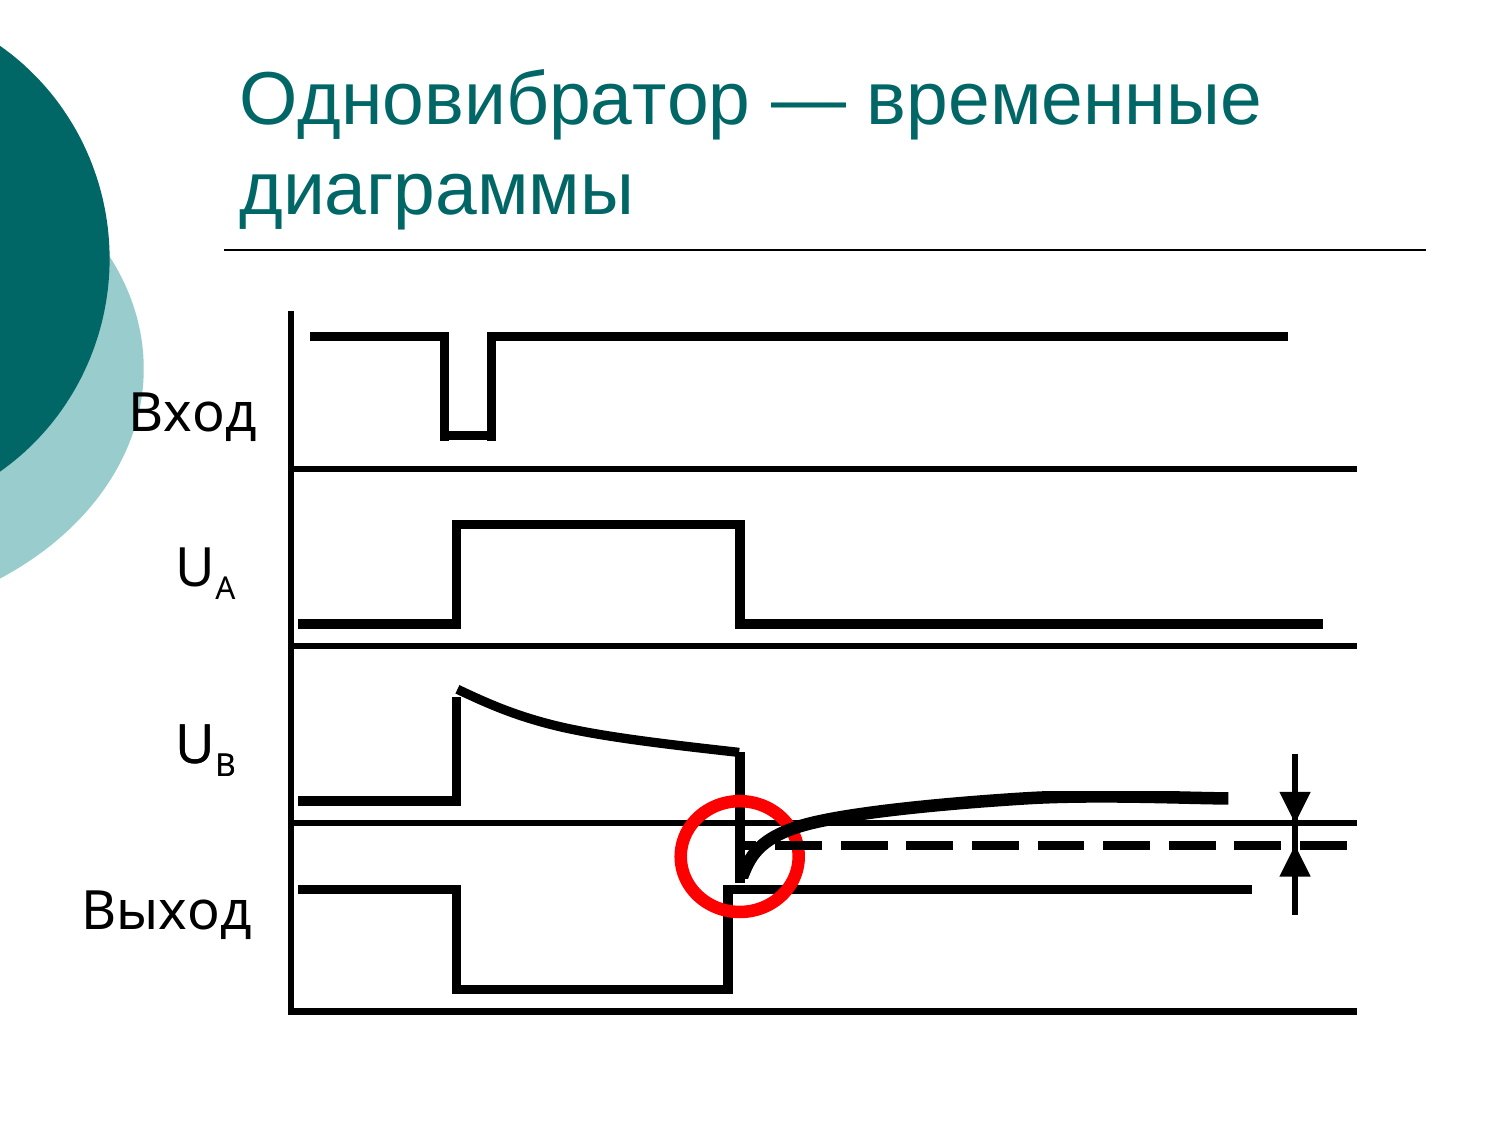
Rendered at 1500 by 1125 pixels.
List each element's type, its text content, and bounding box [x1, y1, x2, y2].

title Одновибратор — временные диаграммы [224, 41, 1425, 237]
text_box Вход [113, 369, 303, 450]
text_box UA [160, 524, 279, 614]
text_box Выход [66, 867, 303, 948]
picture [736, 791, 1229, 879]
text_box UB [160, 701, 279, 791]
picture [455, 685, 740, 757]
